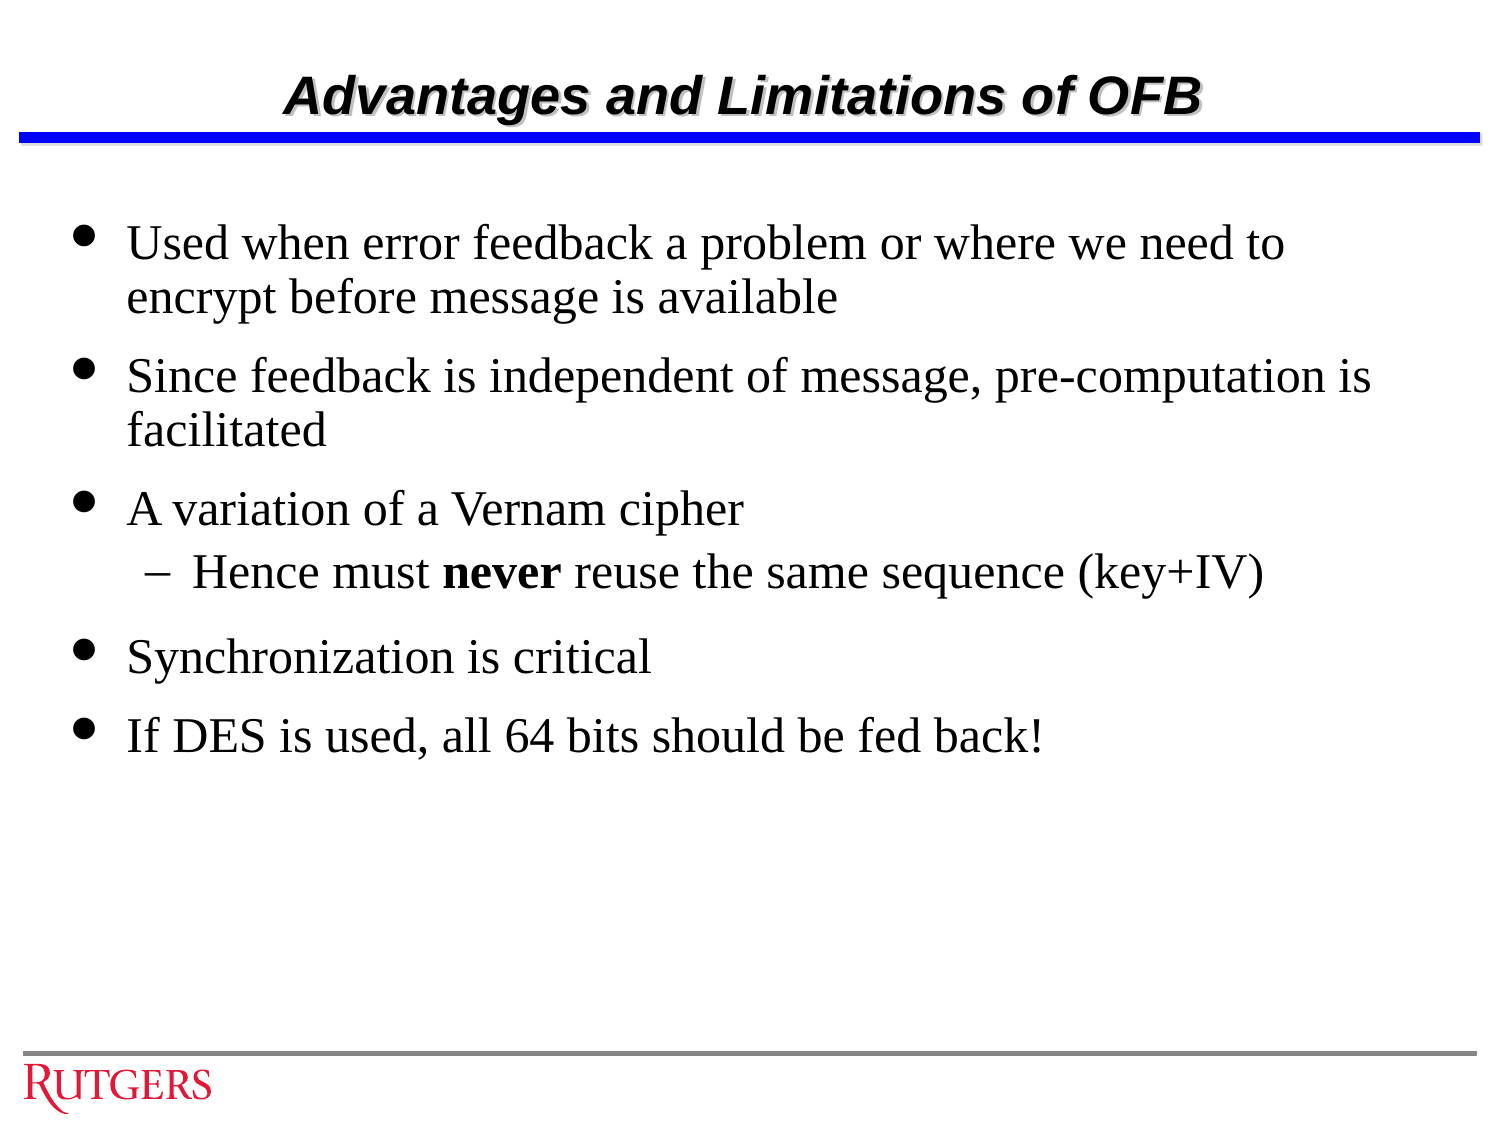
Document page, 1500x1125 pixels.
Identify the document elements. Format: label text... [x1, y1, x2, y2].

title Advantages and Limitations of OFB [62, 37, 1426, 133]
list Used when error feedback a problem or where we need to encrypt before message is available Since feedback is independent of message, pre-computation is facilitated A variation of a Vernam cipher Hence must never reuse the same sequence (key+IV) Synchronization is critical If DES is used, all 64 bits should be fed back! [55, 209, 1438, 1038]
